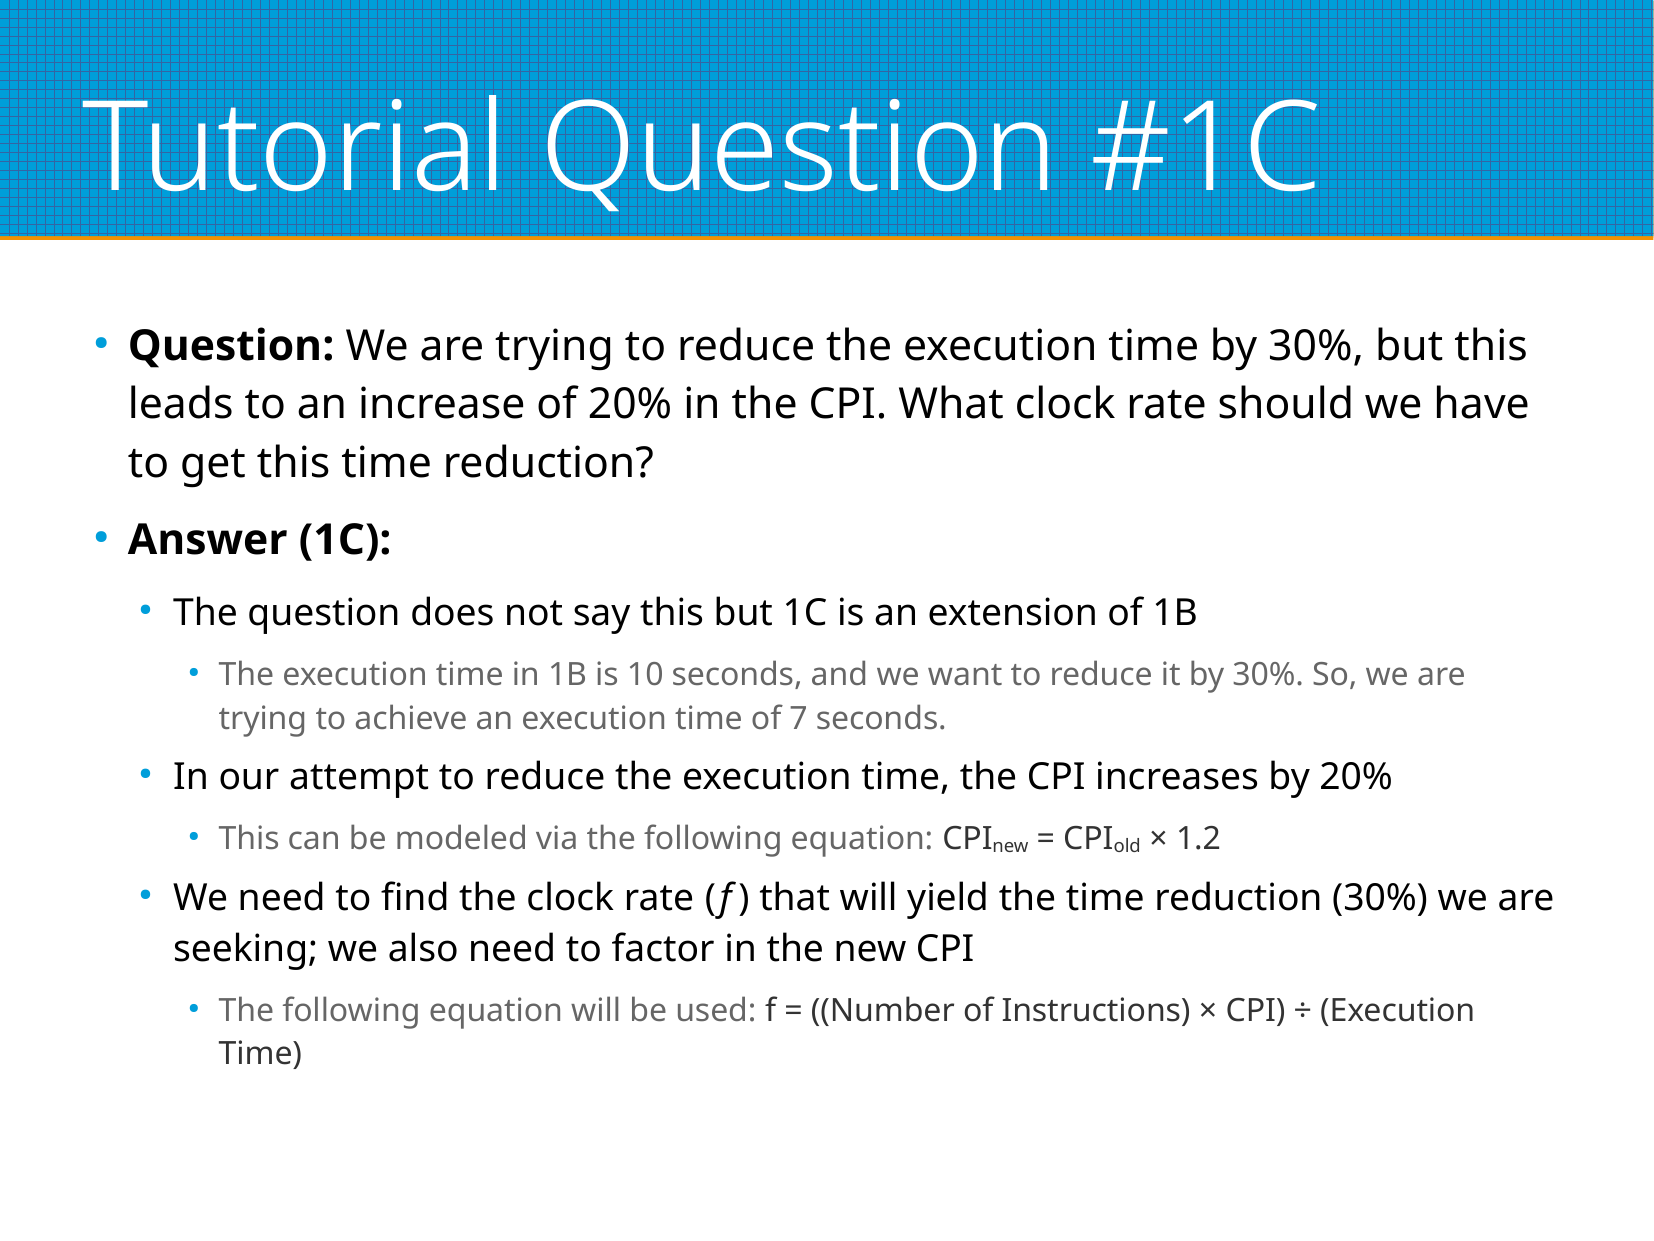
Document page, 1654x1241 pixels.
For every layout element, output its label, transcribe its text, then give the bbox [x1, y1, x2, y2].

title Tutorial Question #1C [82, 19, 1571, 227]
list Question: We are trying to reduce the execution time by 30%, but this leads to an increase of 20% in the CPI. What clock rate should we have to get this time reduction? Answer (1C): The question does not say this but 1C is an extension of 1B The execution time in 1B is 10 seconds, and we want to reduce it by 30%. So, we are trying to achieve an execution time of 7 seconds. In our attempt to reduce the execution time, the CPI increases by 20% This can be modeled via the following equation: CPInew = CPIold × 1.2 We need to find the clock rate (f) that will yield the time reduction (30%) we are seeking; we also need to factor in the new CPI The following equation will be used: f = ((Number of Instructions) × CPI) ÷ (Execution Time) [82, 314, 1563, 1081]
